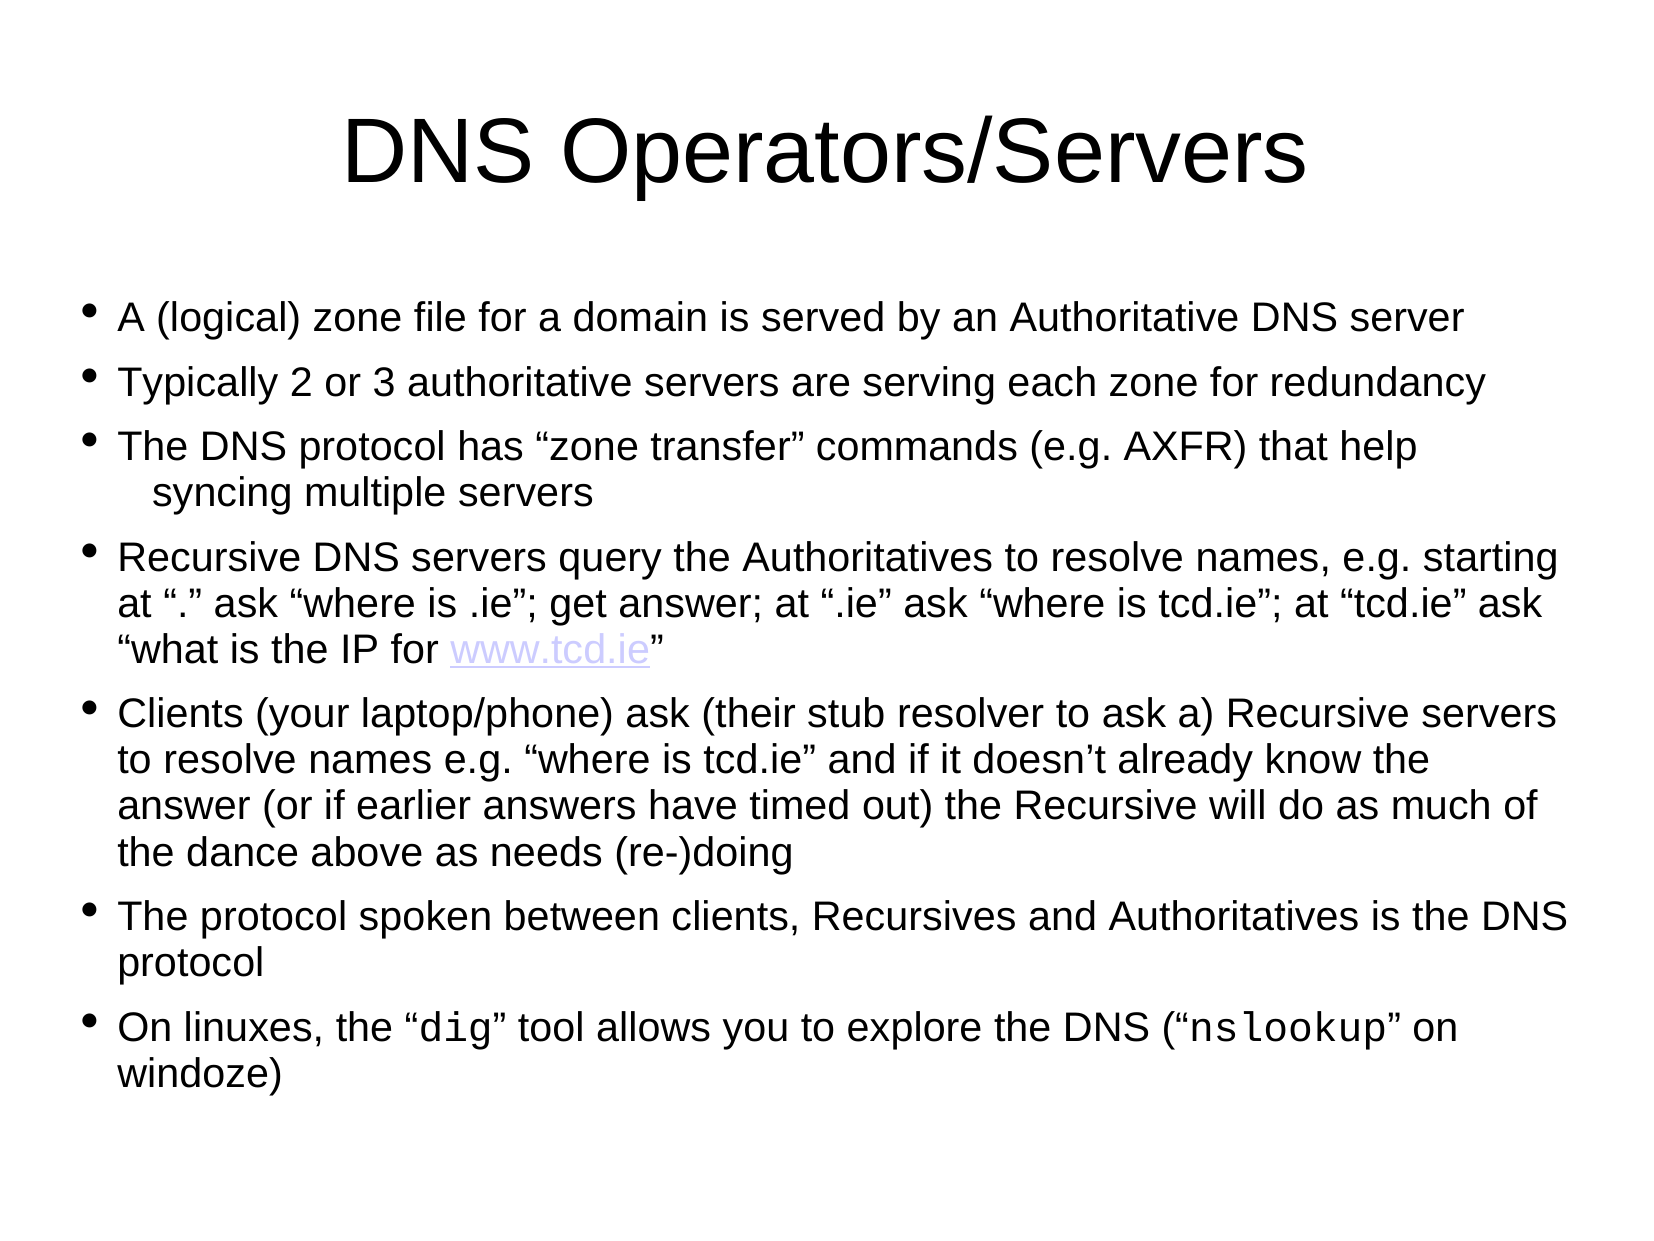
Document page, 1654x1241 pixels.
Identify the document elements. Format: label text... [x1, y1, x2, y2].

list A (logical) zone file for a domain is served by an Authoritative DNS server Typically 2 or 3 authoritative servers are serving each zone for redundancy The DNS protocol has “zone transfer” commands (e.g. AXFR) that help syncing multiple servers Recursive DNS servers query the Authoritatives to resolve names, e.g. starting at “.” ask “where is .ie”; get answer; at “.ie” ask “where is tcd.ie”; at “tcd.ie” ask “what is the IP for www.tcd.ie” Clients (your laptop/phone) ask (their stub resolver to ask a) Recursive servers to resolve names e.g. “where is tcd.ie” and if it doesn’t already know the answer (or if earlier answers have timed out) the Recursive will do as much of the dance above as needs (re-)doing The protocol spoken between clients, Recursives and Authoritatives is the DNS protocol On linuxes, the “dig” tool allows you to explore the DNS (“nslookup” on windoze) [82, 290, 1569, 1121]
title DNS Operators/Servers [82, 49, 1569, 255]
